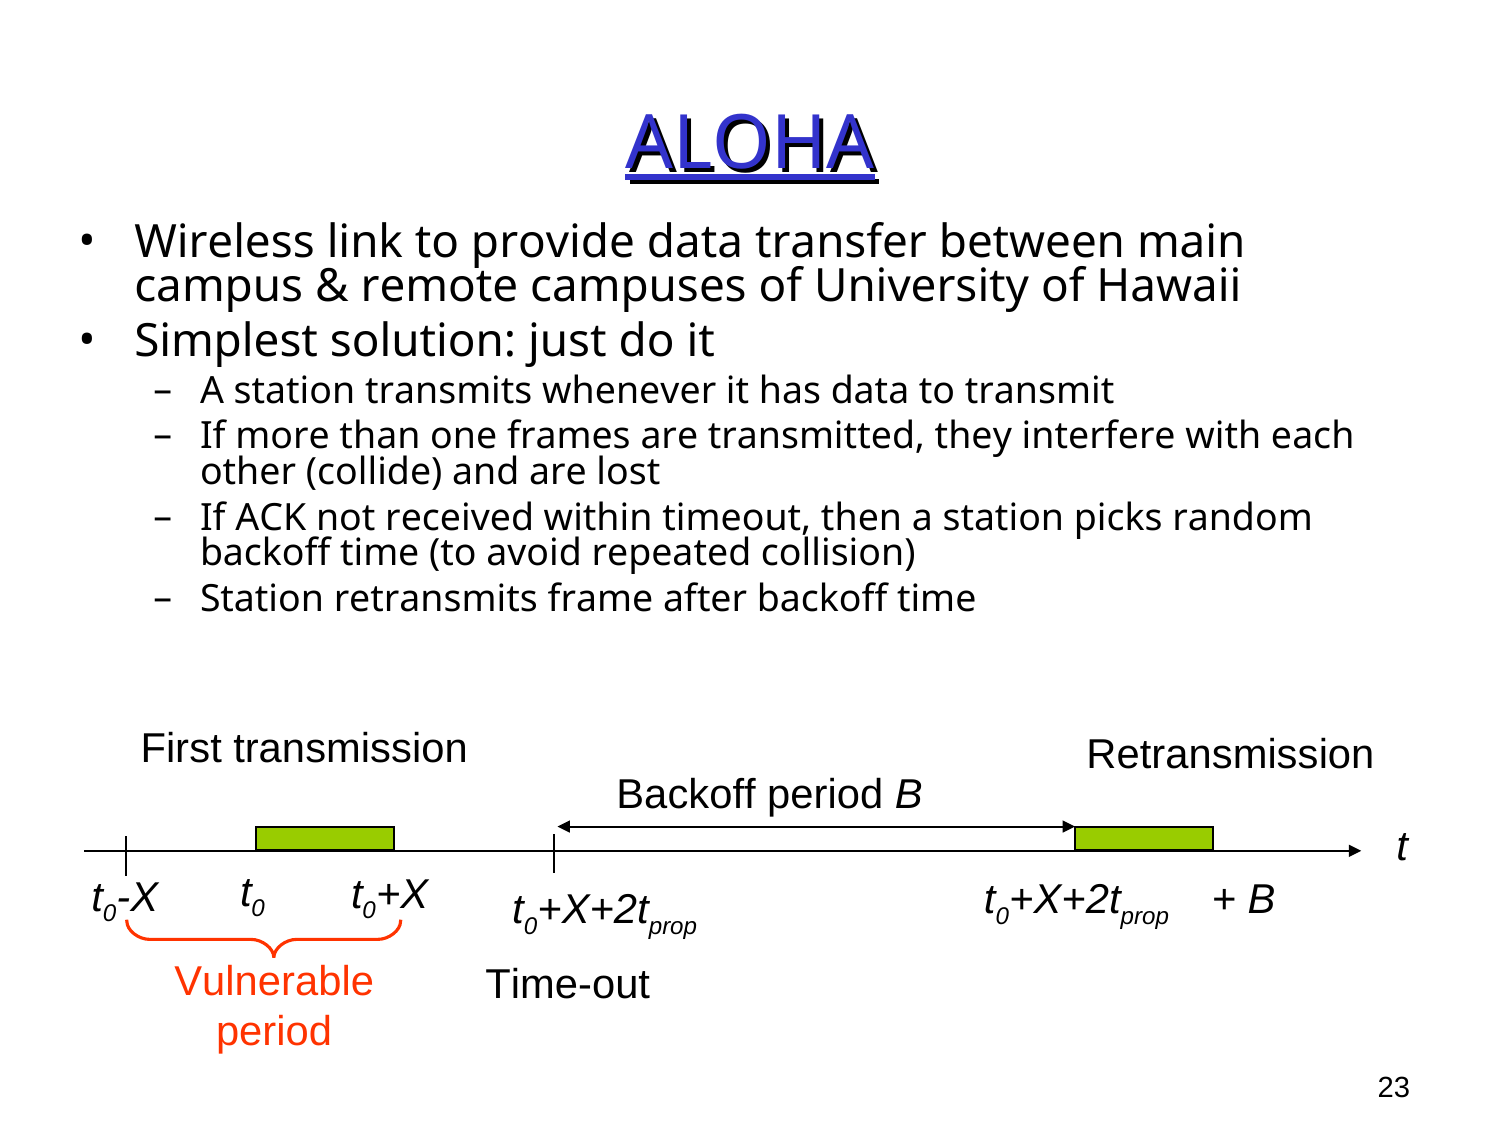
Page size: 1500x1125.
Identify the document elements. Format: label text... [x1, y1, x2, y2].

list Wireless link to provide data transfer between main campus & remote campuses of University of Hawaii Simplest solution: just do it A station transmits whenever it has data to transmit If more than one frames are transmitted, they interfere with each other (collide) and are lost If ACK not received within timeout, then a station picks random backoff time (to avoid repeated collision) Station retransmits frame after backoff time [63, 214, 1388, 690]
text_box [255, 827, 395, 850]
title ALOHA [75, 45, 1426, 233]
text_box t0+X+2tprop + B [969, 864, 1291, 937]
text_box Backoff period B [601, 759, 1034, 825]
text_box Retransmission [1071, 719, 1396, 786]
text_box t0 [225, 857, 280, 929]
text_box t [1381, 811, 1423, 877]
text_box t0-X [76, 862, 174, 934]
text_box Vulnerable period [159, 946, 389, 1061]
text_box Time-out [470, 949, 666, 1015]
text_box First transmission [125, 713, 544, 779]
text_box [1074, 827, 1213, 850]
text_box t0+X [336, 859, 444, 932]
text_box t0+X+2tprop [497, 874, 713, 947]
